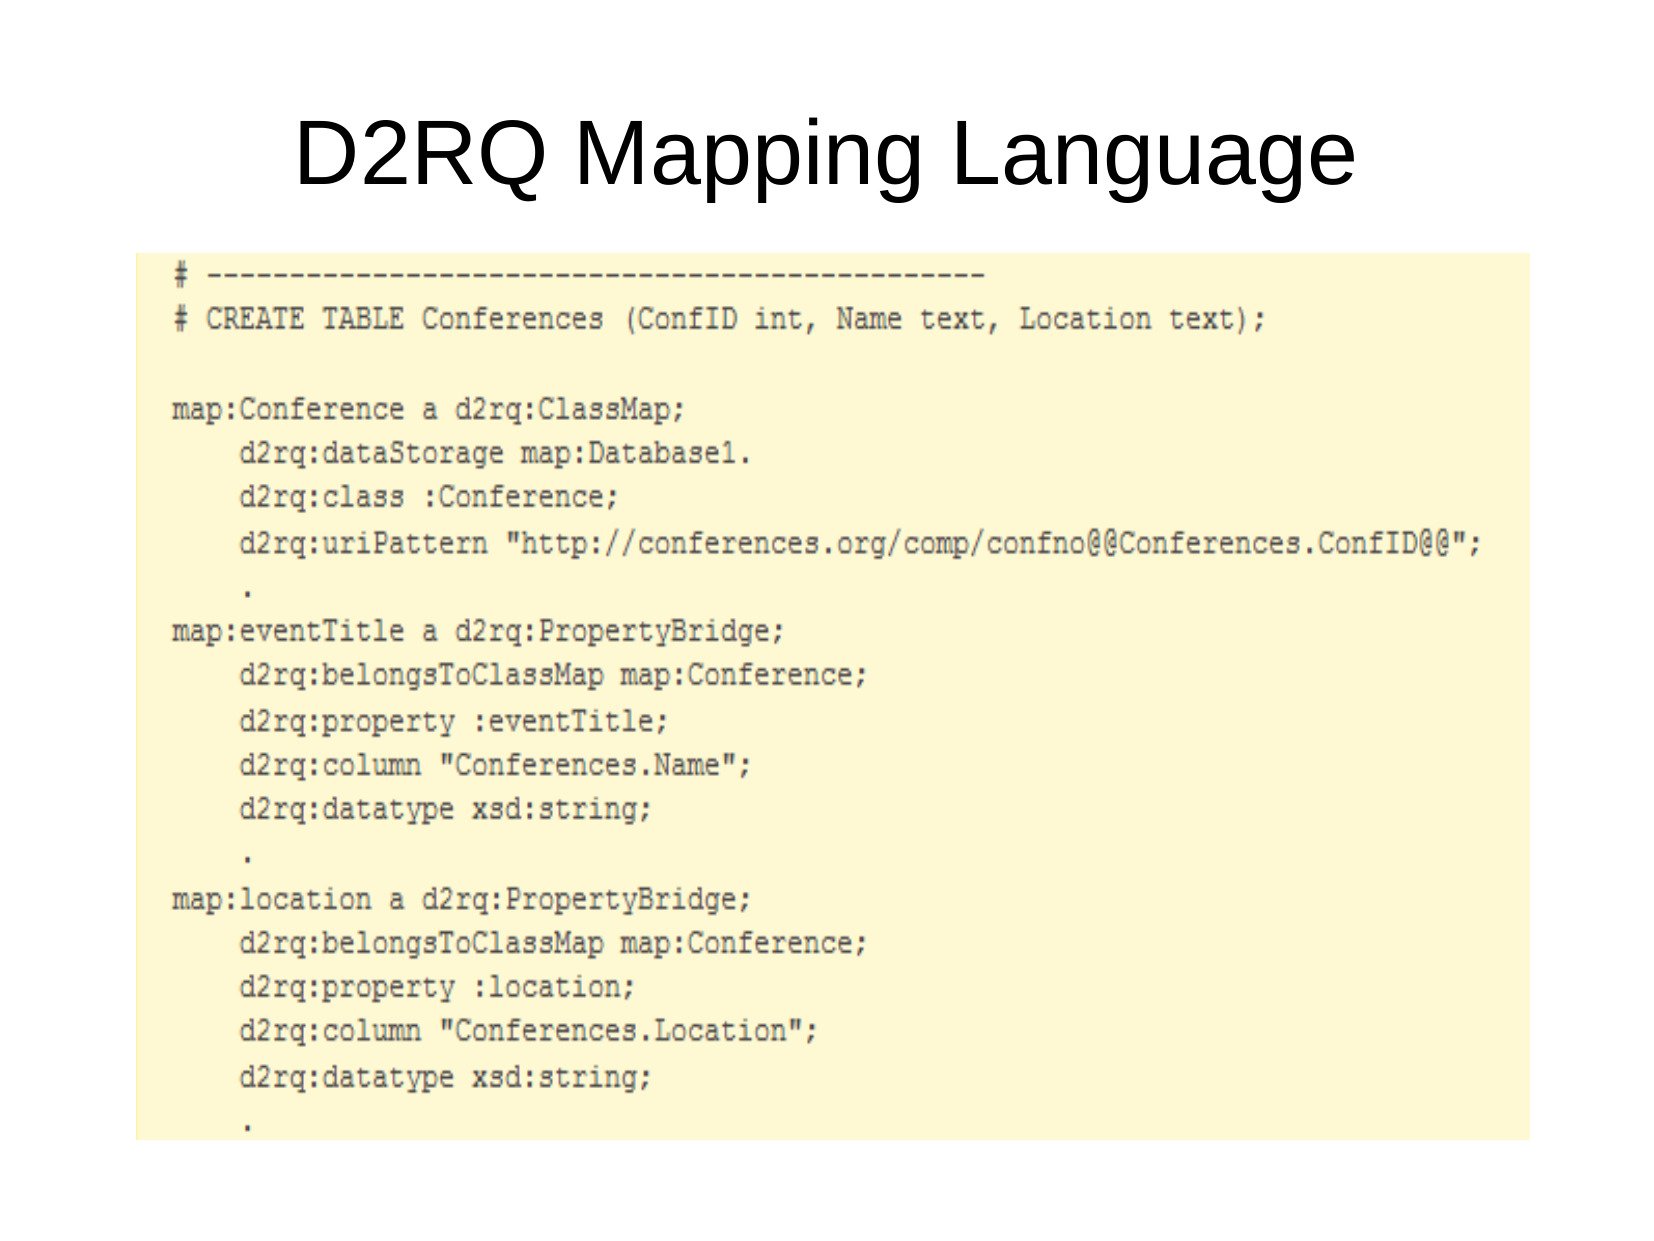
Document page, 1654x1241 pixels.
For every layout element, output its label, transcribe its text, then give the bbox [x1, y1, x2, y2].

title D2RQ Mapping Language [82, 56, 1571, 250]
picture [136, 253, 1530, 1140]
